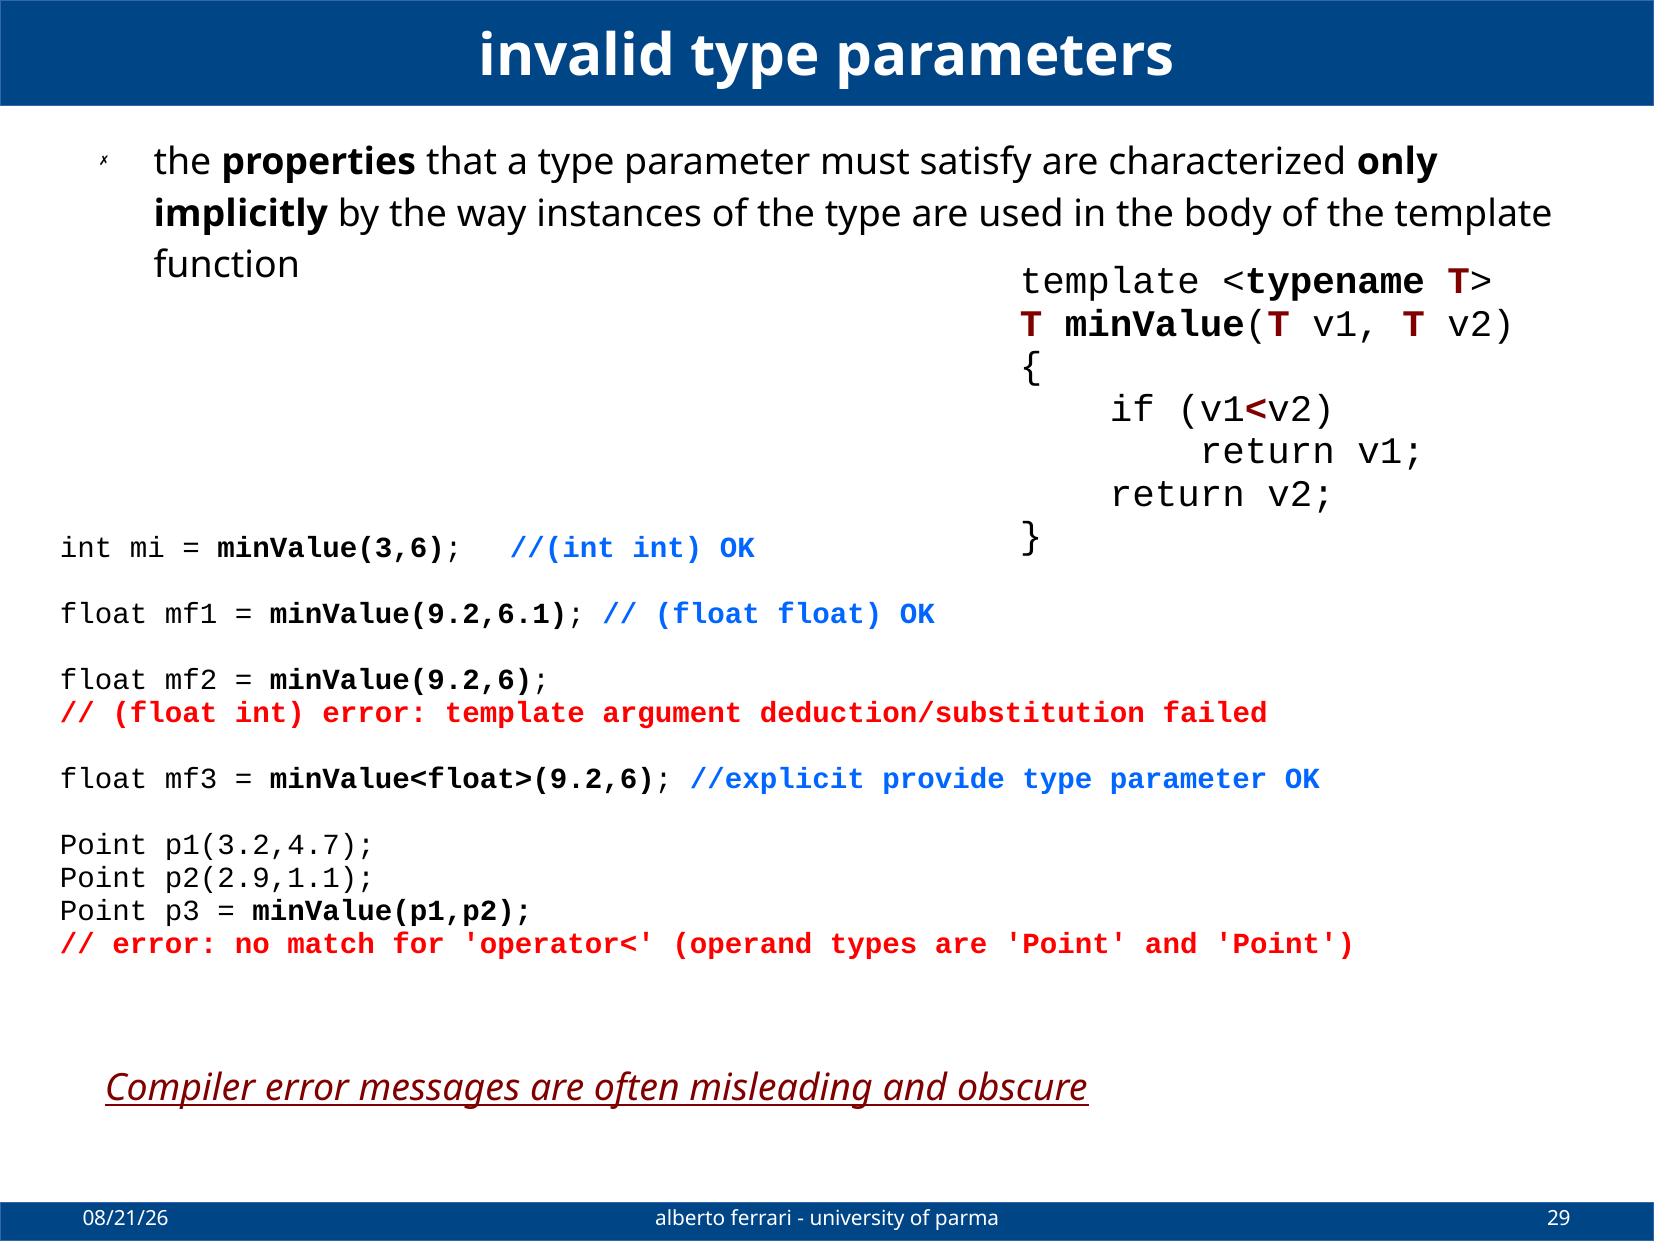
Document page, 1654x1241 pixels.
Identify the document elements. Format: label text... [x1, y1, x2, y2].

text_box Compiler error messages are often misleading and obscure [90, 1053, 1606, 1118]
text_box template <typename T> T minValue(T v1, T v2) { if (v1<v2) return v1; return v2; } [1005, 255, 1546, 571]
list the properties that a type parameter must satisfy are characterized only implicitly by the way instances of the type are used in the body of the template function [82, 135, 1571, 855]
text_box int mi = minValue(3,6); //(int int) OK float mf1 = minValue(9.2,6.1); // (float float) OK float mf2 = minValue(9.2,6); // (float int) error: template argument deduction/substitution failed float mf3 = minValue<float>(9.2,6); //explicit provide type parameter OK Point p1(3.2,4.7); Point p2(2.9,1.1); Point p3 = minValue(p1,p2); // error: no match for 'operator<' (operand types are 'Point' and 'Point') [45, 525, 1486, 1045]
title invalid type parameters [0, 0, 1654, 106]
